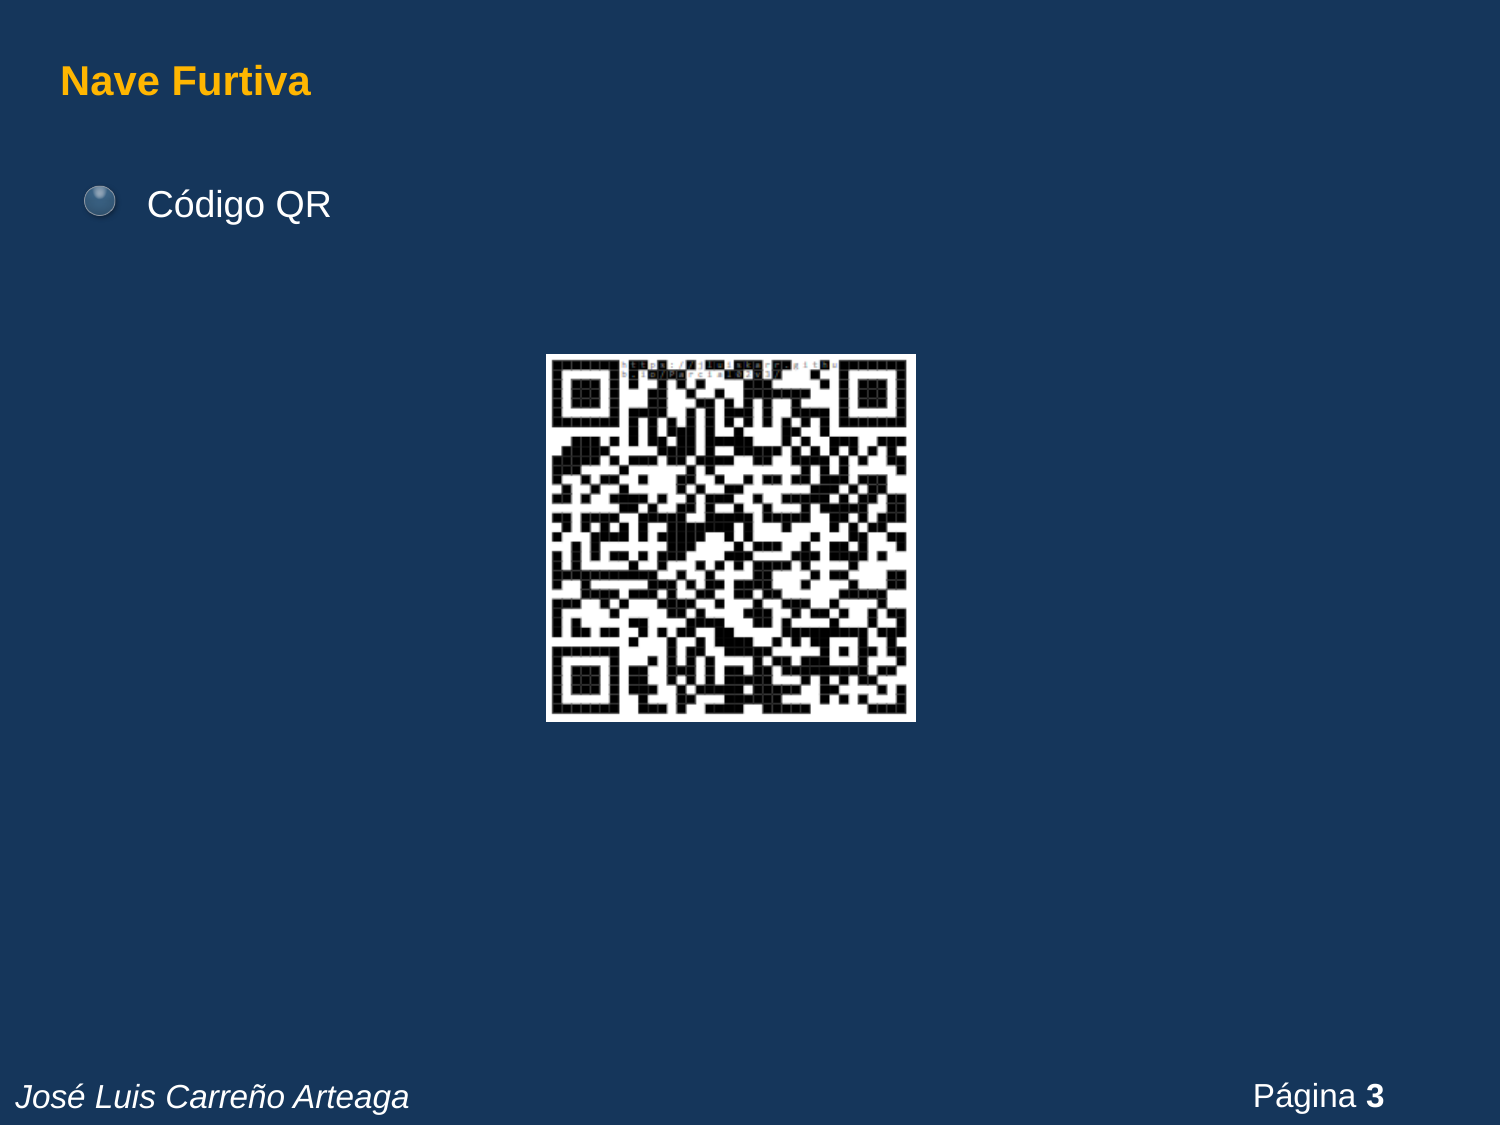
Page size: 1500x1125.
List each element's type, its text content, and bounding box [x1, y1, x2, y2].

title Nave Furtiva [0, 0, 1500, 178]
list Código QR [65, 177, 1447, 266]
picture [546, 354, 916, 722]
